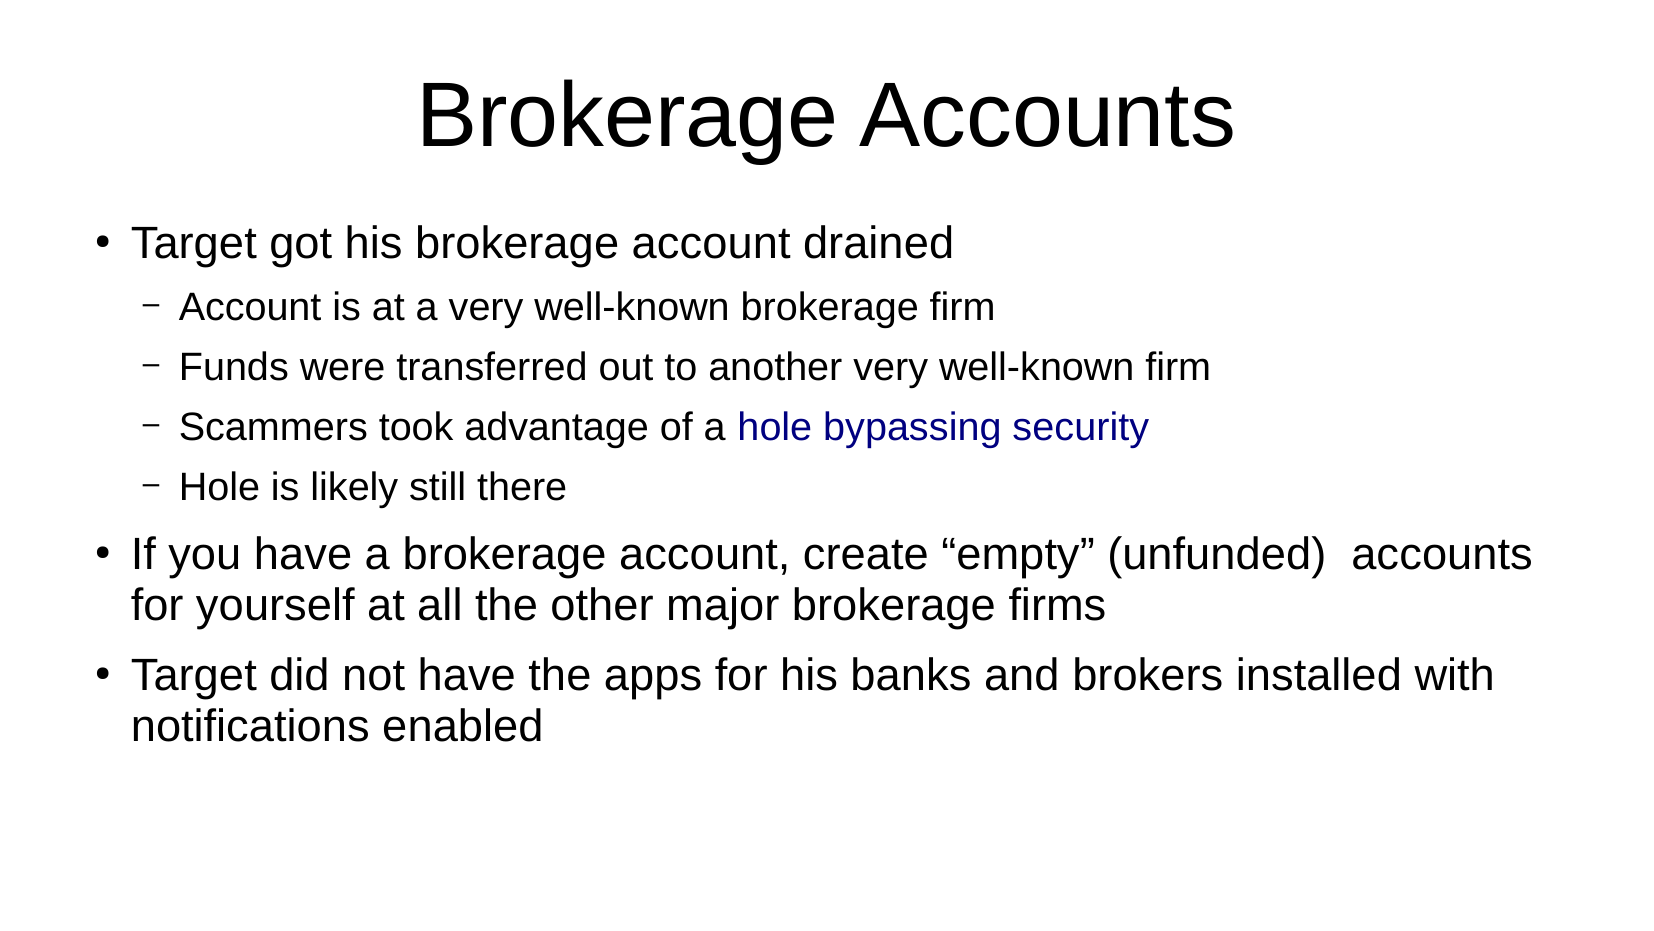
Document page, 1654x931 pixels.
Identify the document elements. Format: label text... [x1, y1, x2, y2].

title Brokerage Accounts [82, 37, 1571, 193]
list Target got his brokerage account drained Account is at a very well-known brokerage firm Funds were transferred out to another very well-known firm Scammers took advantage of a hole bypassing security Hole is likely still there If you have a brokerage account, create “empty” (unfunded) accounts for yourself at all the other major brokerage firms Target did not have the apps for his banks and brokers installed with notifications enabled [82, 217, 1571, 758]
